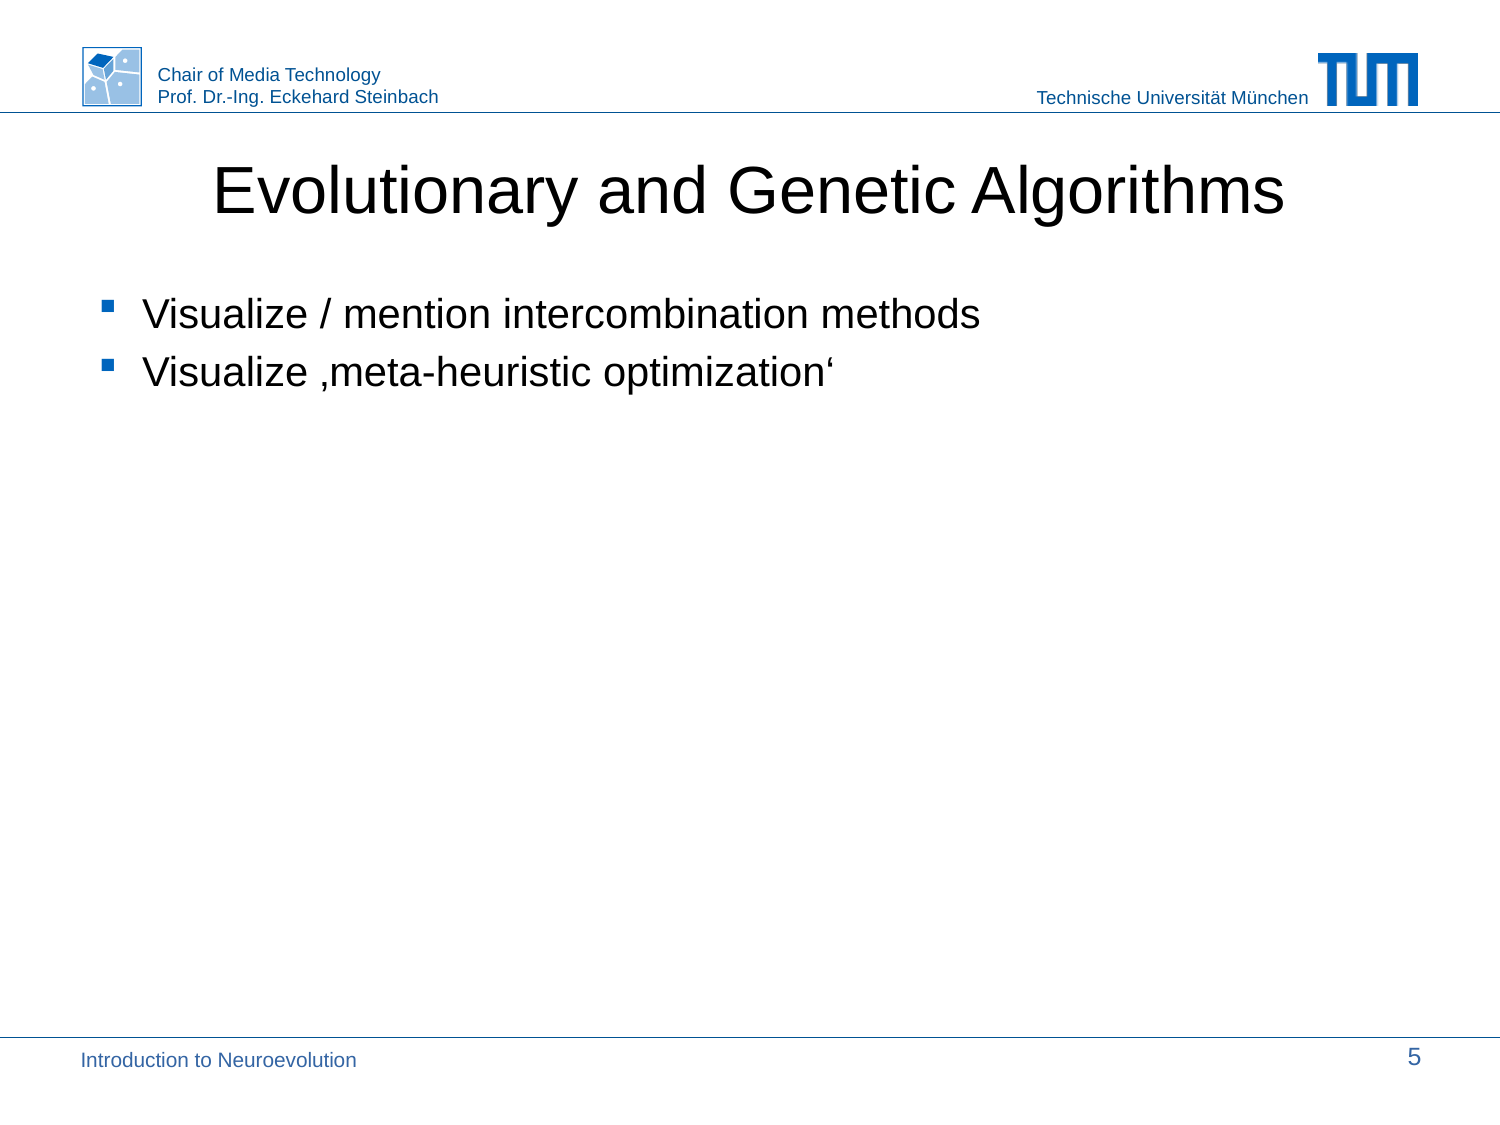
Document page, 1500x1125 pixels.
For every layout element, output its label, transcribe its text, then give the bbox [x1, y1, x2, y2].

picture [1318, 53, 1418, 106]
title Evolutionary and Genetic Algorithms [83, 139, 1417, 239]
text_box Introduction to Neuroevolution [65, 1041, 406, 1081]
text_box <number> [1392, 1035, 1471, 1090]
list Visualize / mention intercombination methods Visualize ‚meta-heuristic optimization‘ [83, 279, 1417, 1013]
